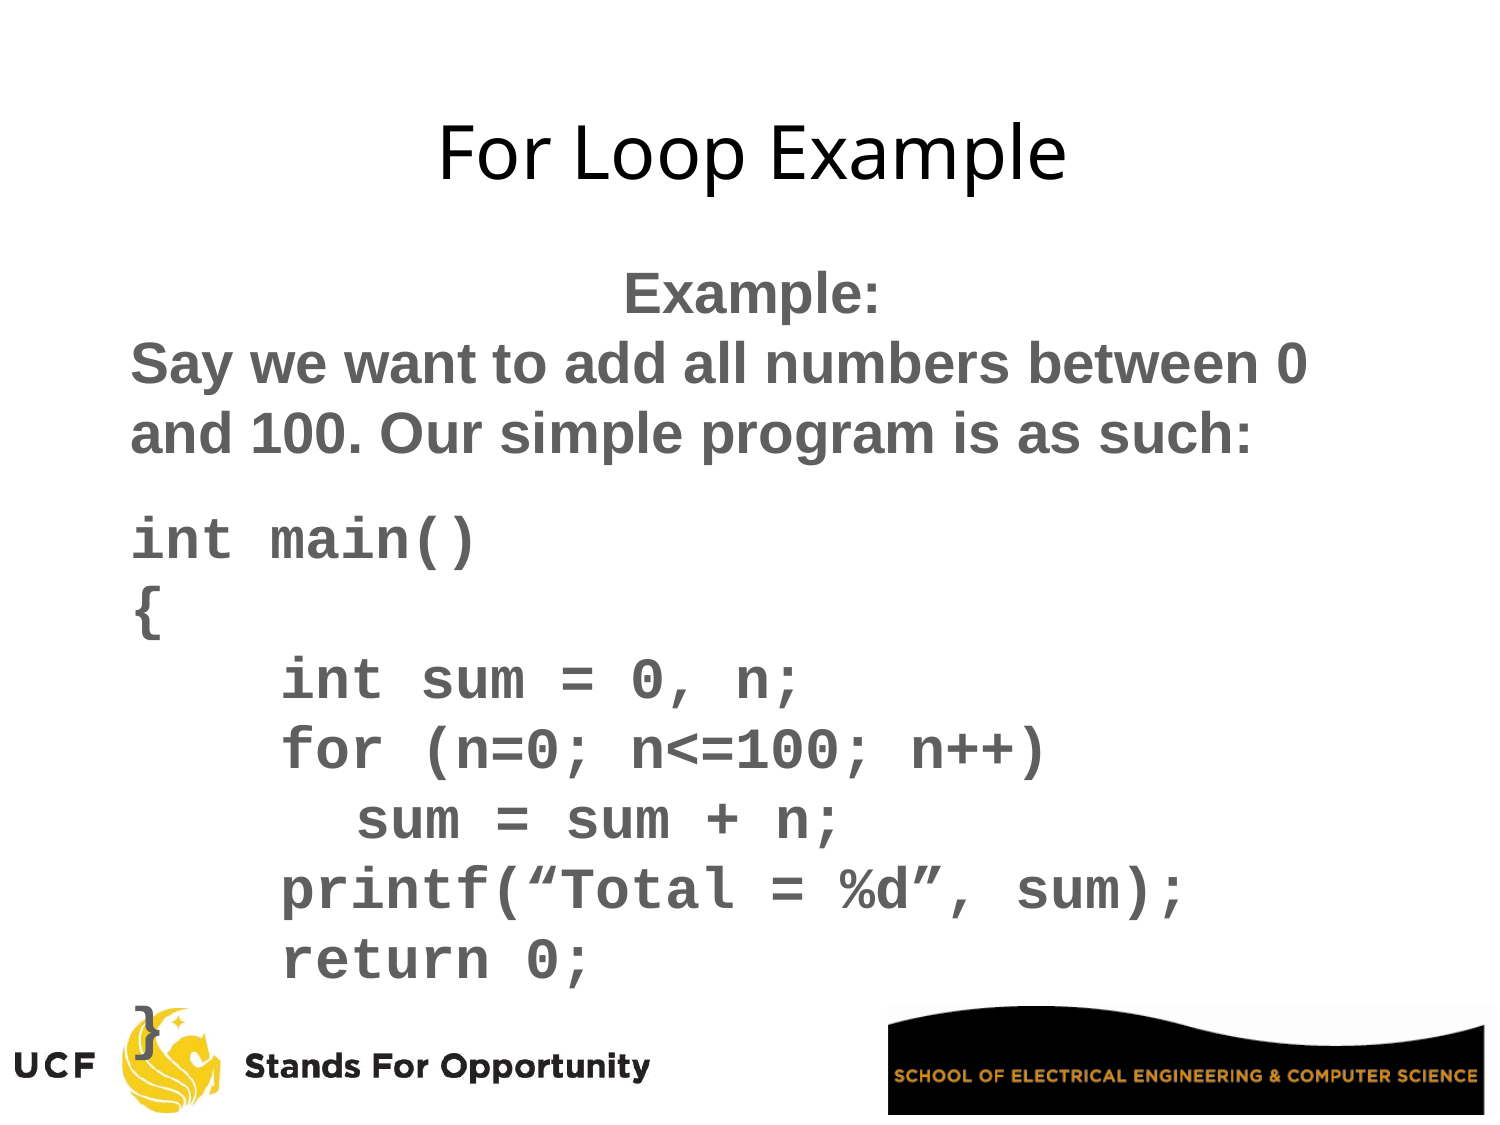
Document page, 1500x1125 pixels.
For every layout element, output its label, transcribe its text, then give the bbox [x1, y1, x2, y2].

picture [887, 1006, 1497, 1115]
picture [15, 1008, 650, 1113]
text_box Example: Say we want to add all numbers between 0 and 100. Our simple program is as such: int main() { int sum = 0, n; for (n=0; n<=100; n++) sum = sum + n; printf(“Total = %d”, sum); return 0; } [115, 247, 1391, 1088]
text_box For Loop Example [79, 52, 1427, 248]
